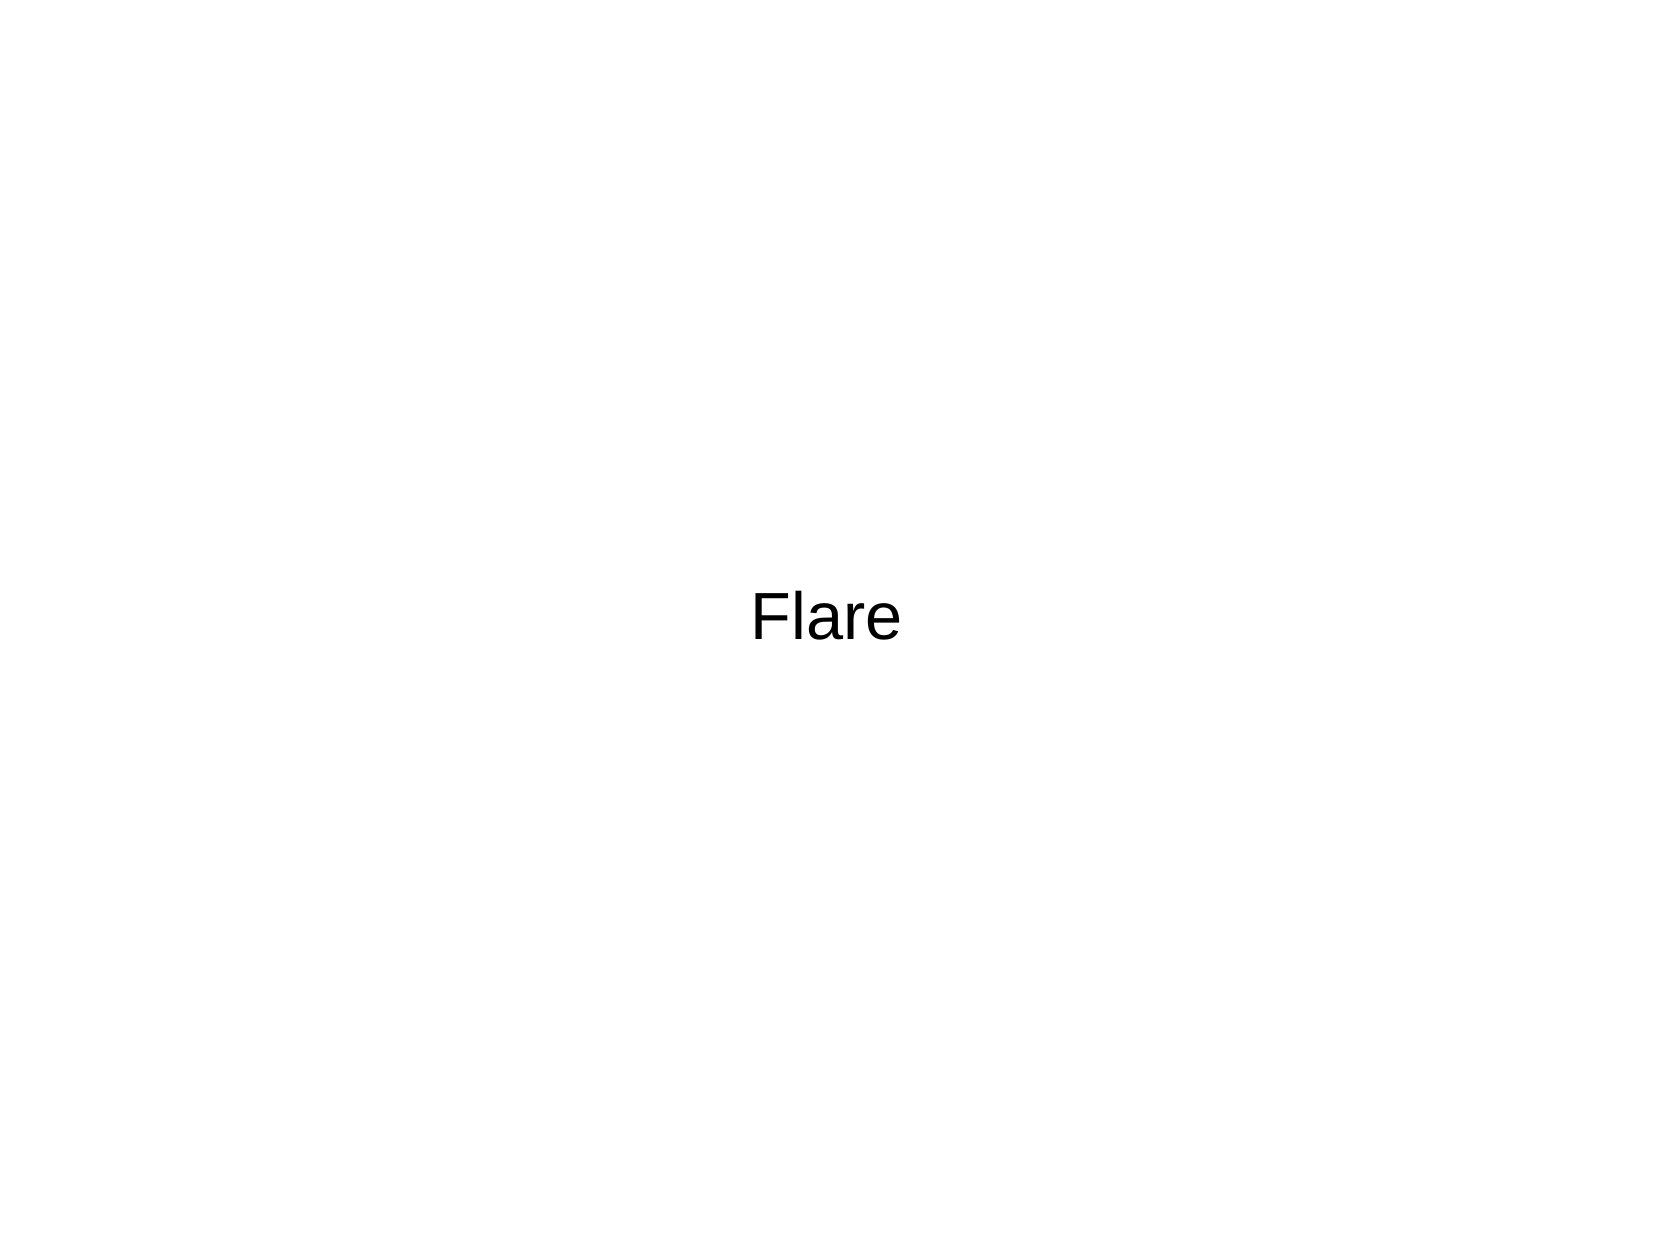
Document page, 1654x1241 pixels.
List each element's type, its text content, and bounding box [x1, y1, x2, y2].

subtitle Flare [82, 56, 1571, 1102]
